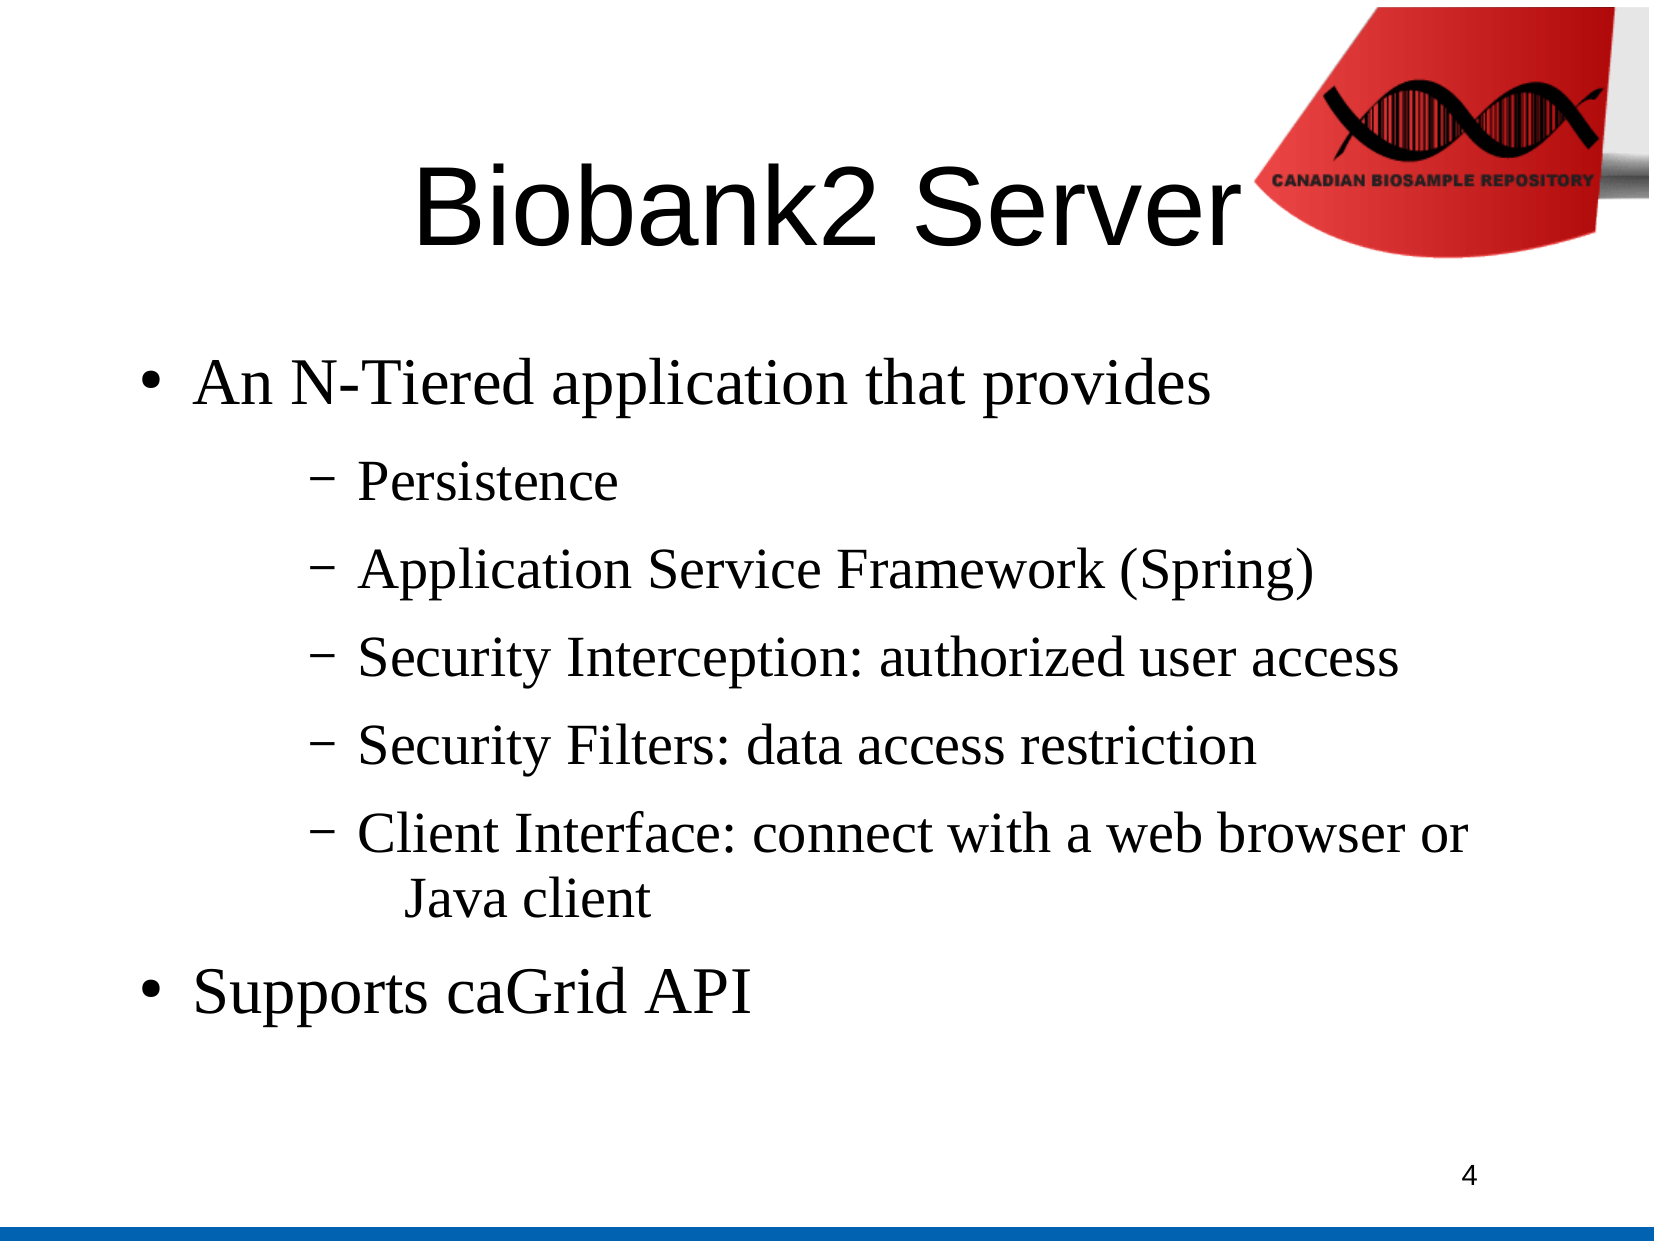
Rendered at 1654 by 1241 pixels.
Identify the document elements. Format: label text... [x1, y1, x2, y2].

title Biobank2 Server [121, 110, 1534, 303]
picture [1240, 7, 1649, 325]
list An N-Tiered application that provides Persistence Application Service Framework (Spring) Security Interception: authorized user access Security Filters: data access restriction Client Interface: connect with a web browser or Java client Supports caGrid API [121, 344, 1534, 1112]
